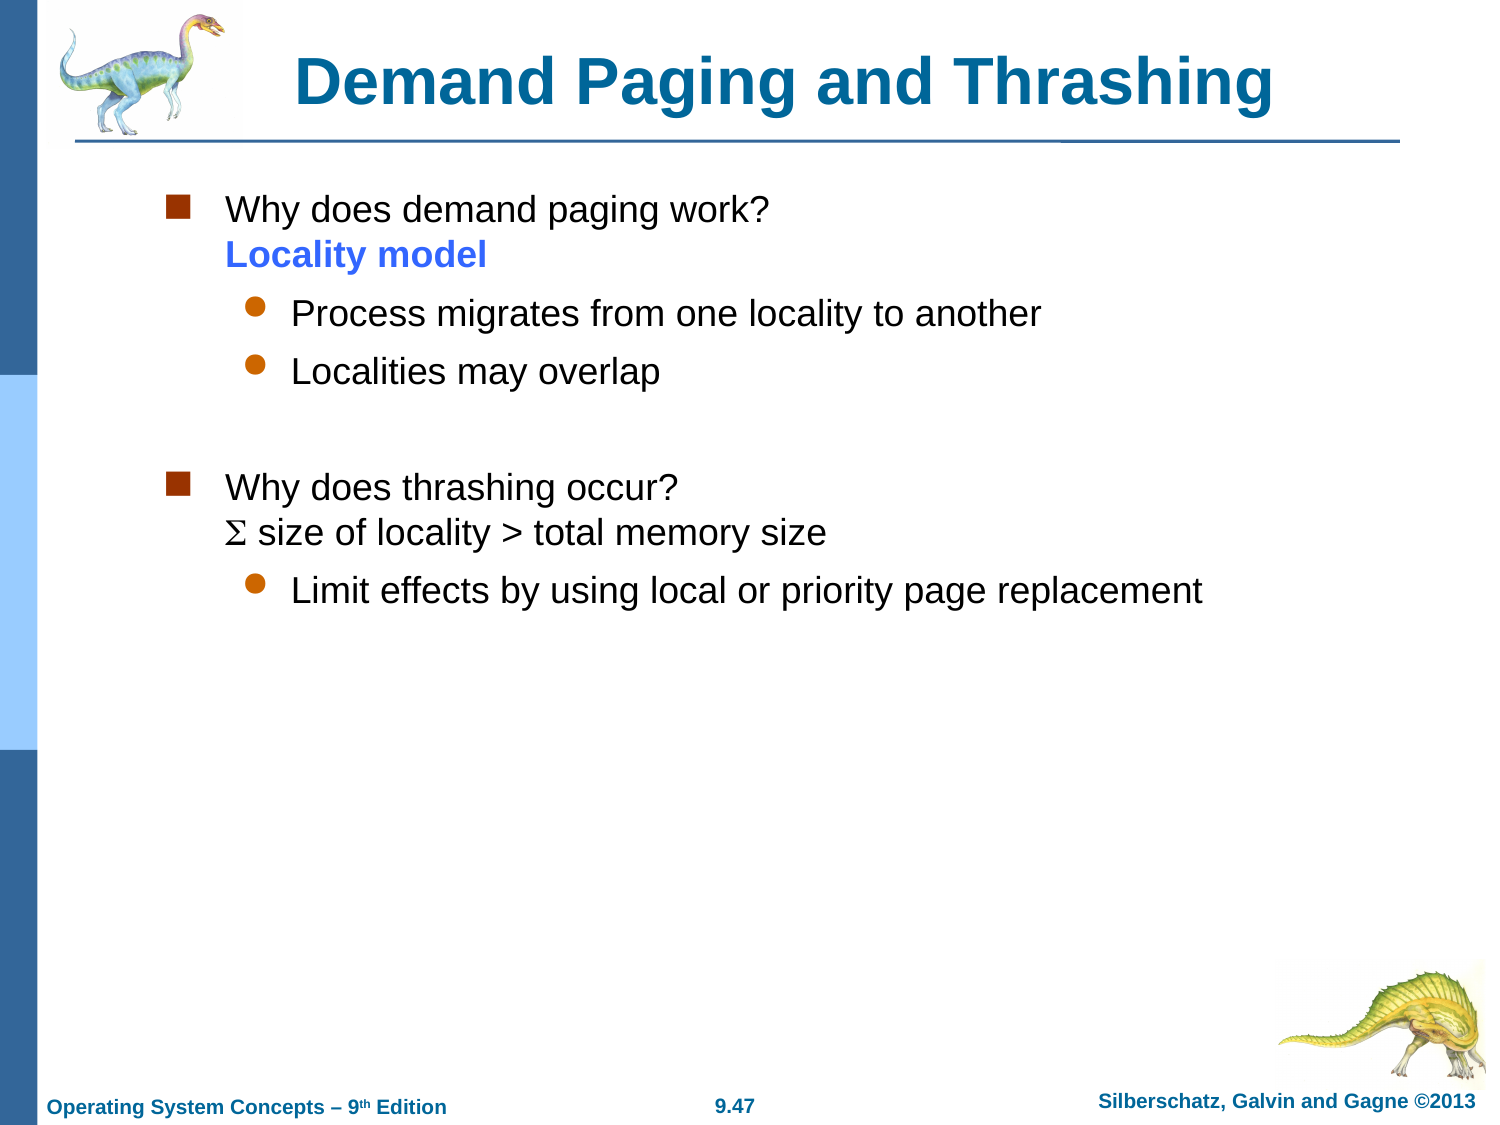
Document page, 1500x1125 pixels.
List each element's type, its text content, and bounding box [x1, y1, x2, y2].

title Demand Paging and Thrashing [207, 31, 1382, 126]
list Why does demand paging work? Locality model Process migrates from one locality to another Localities may overlap Why does thrashing occur?  size of locality > total memory size Limit effects by using local or priority page replacement [153, 177, 1319, 671]
picture [46, 0, 243, 149]
picture [1275, 959, 1486, 1090]
